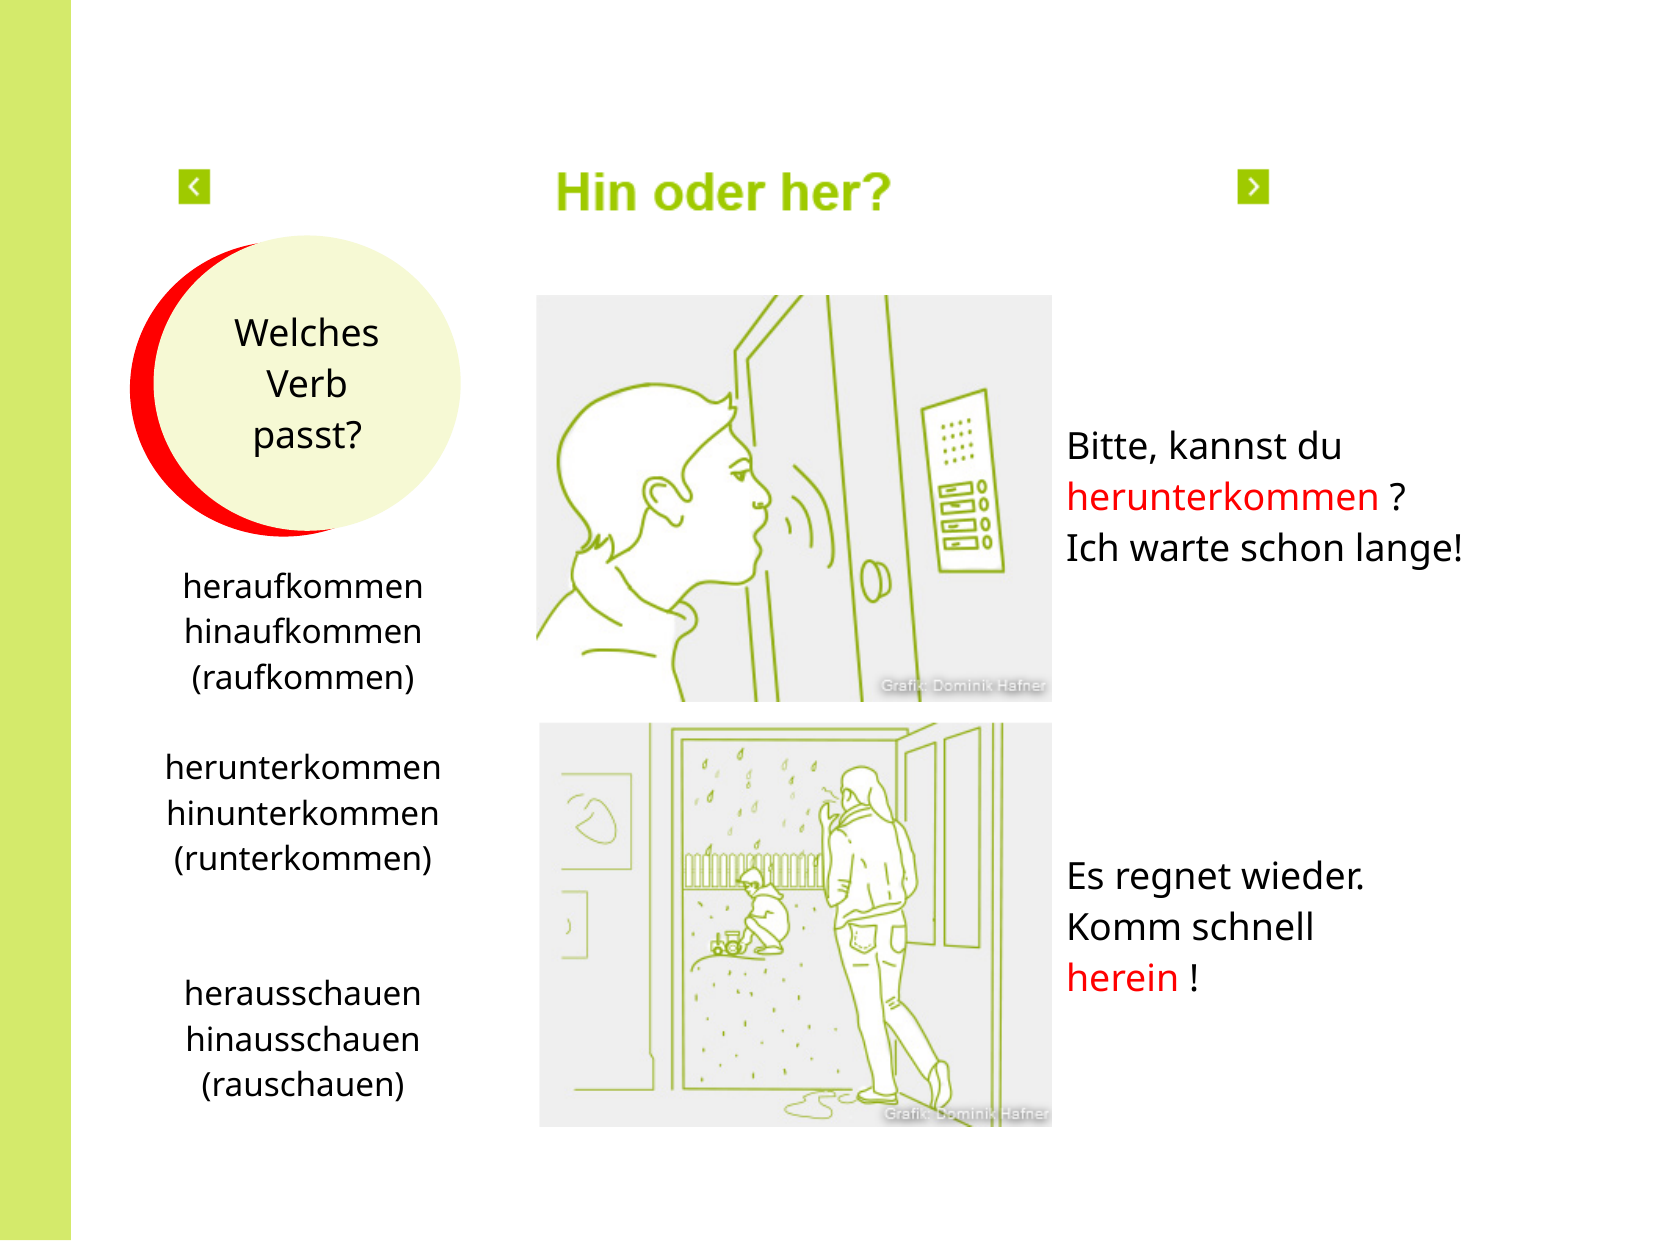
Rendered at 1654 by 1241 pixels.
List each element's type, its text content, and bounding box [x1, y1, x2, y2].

picture [154, 141, 1288, 236]
text_box [0, 0, 71, 1241]
text_box Welches Verb passt? [129, 244, 329, 537]
picture [536, 720, 1052, 1127]
text_box Welches Verb passt? [153, 235, 461, 531]
text_box heraufkommen hinaufkommen (raufkommen) herunterkommen hinunterkommen (runterkommen) herausschauen hinausschauen (rauschauen) [70, 460, 536, 1170]
text_box Es regnet wieder. Komm schnell herein ! [1051, 725, 1654, 1127]
text_box Bitte, kannst du herunterkommen ? Ich warte schon lange! [1051, 295, 1654, 697]
picture [535, 295, 1052, 702]
